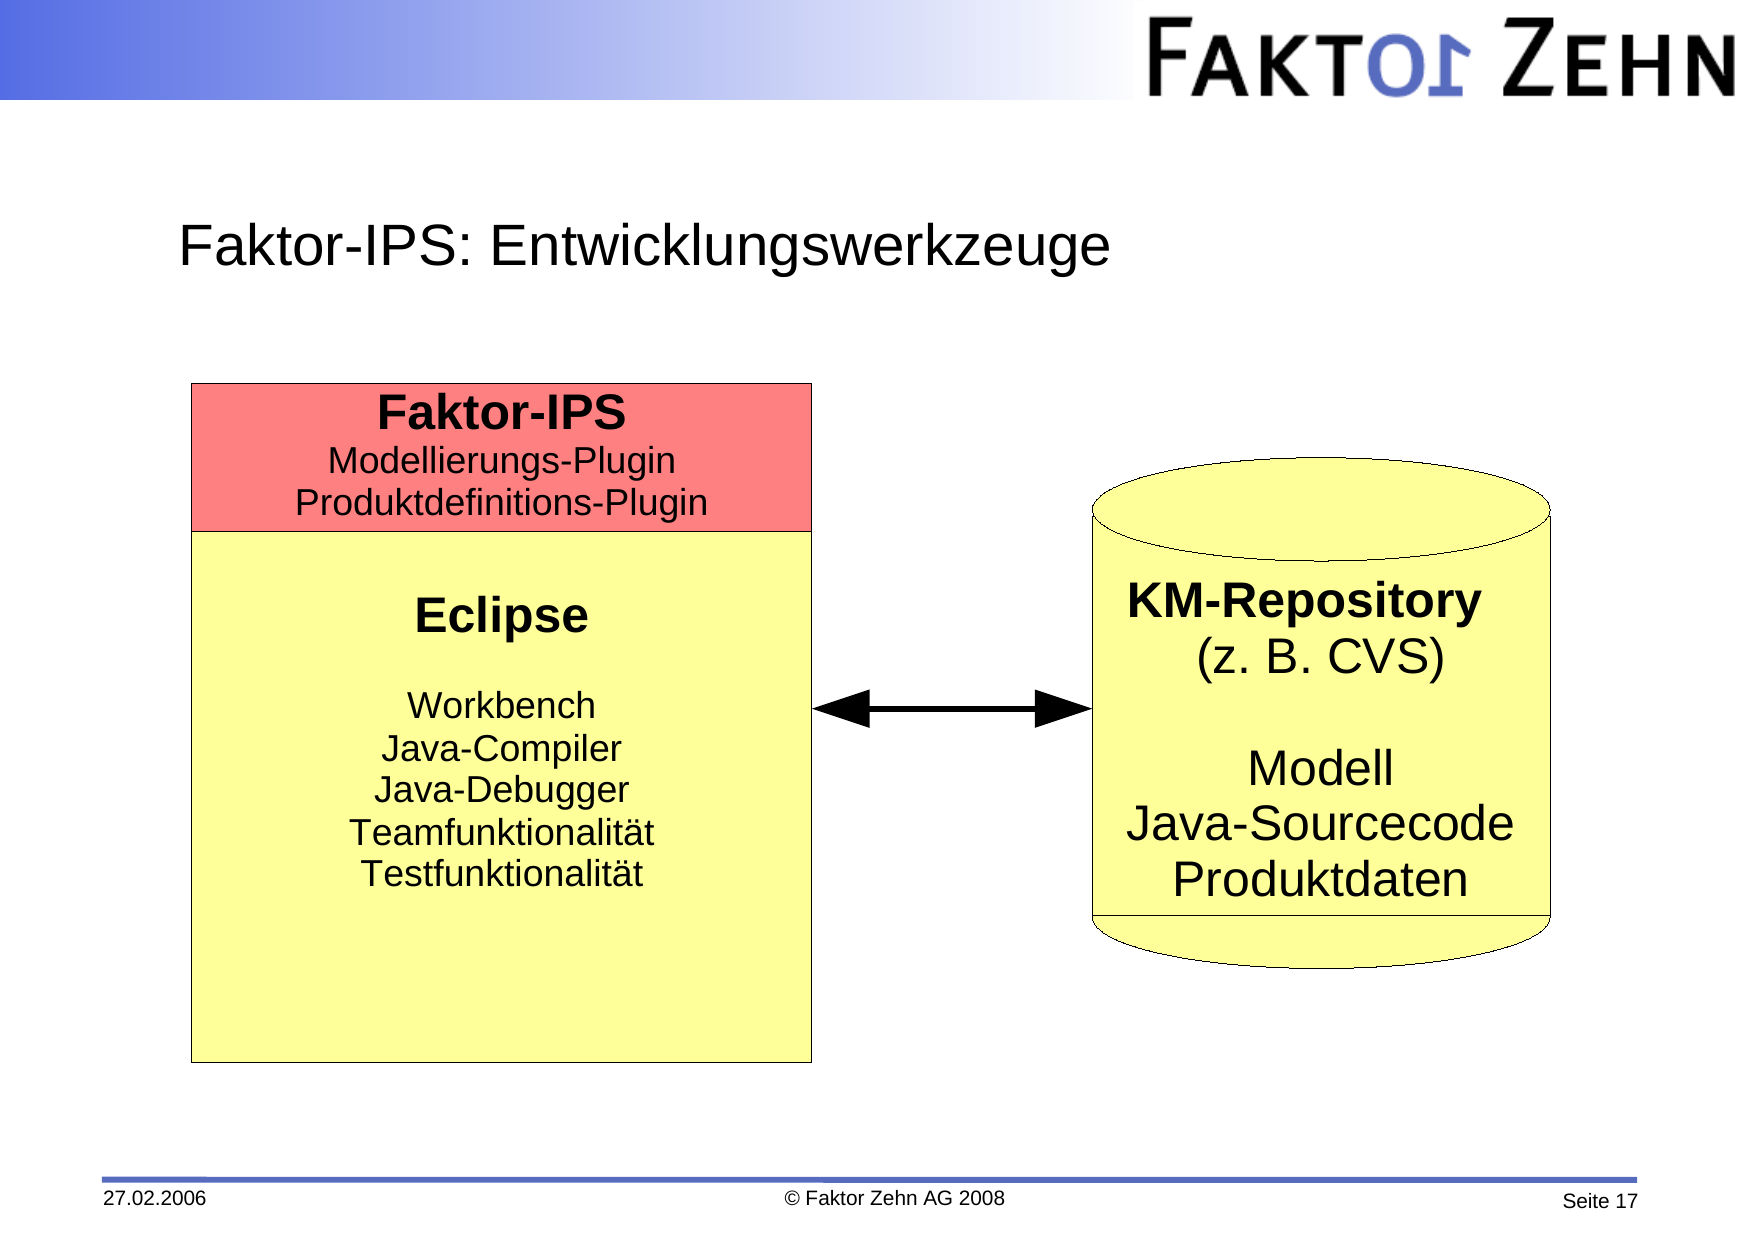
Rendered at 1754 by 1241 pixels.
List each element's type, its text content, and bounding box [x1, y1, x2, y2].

text_box Eclipse Workbench Java-Compiler Java-Debugger Teamfunktionalität Testfunktionalität [191, 532, 812, 1063]
text_box KM-Repository (z. B. CVS) Modell Java-Sourcecode Produktdaten [1092, 516, 1551, 916]
text_box Faktor-IPS Modellierungs-Plugin Produktdefinitions-Plugin [191, 383, 812, 532]
text_box [1092, 916, 1551, 969]
title Faktor-IPS: Entwicklungswerkzeuge [179, 142, 1576, 349]
text_box [1092, 457, 1551, 562]
picture [1133, 2, 1749, 105]
